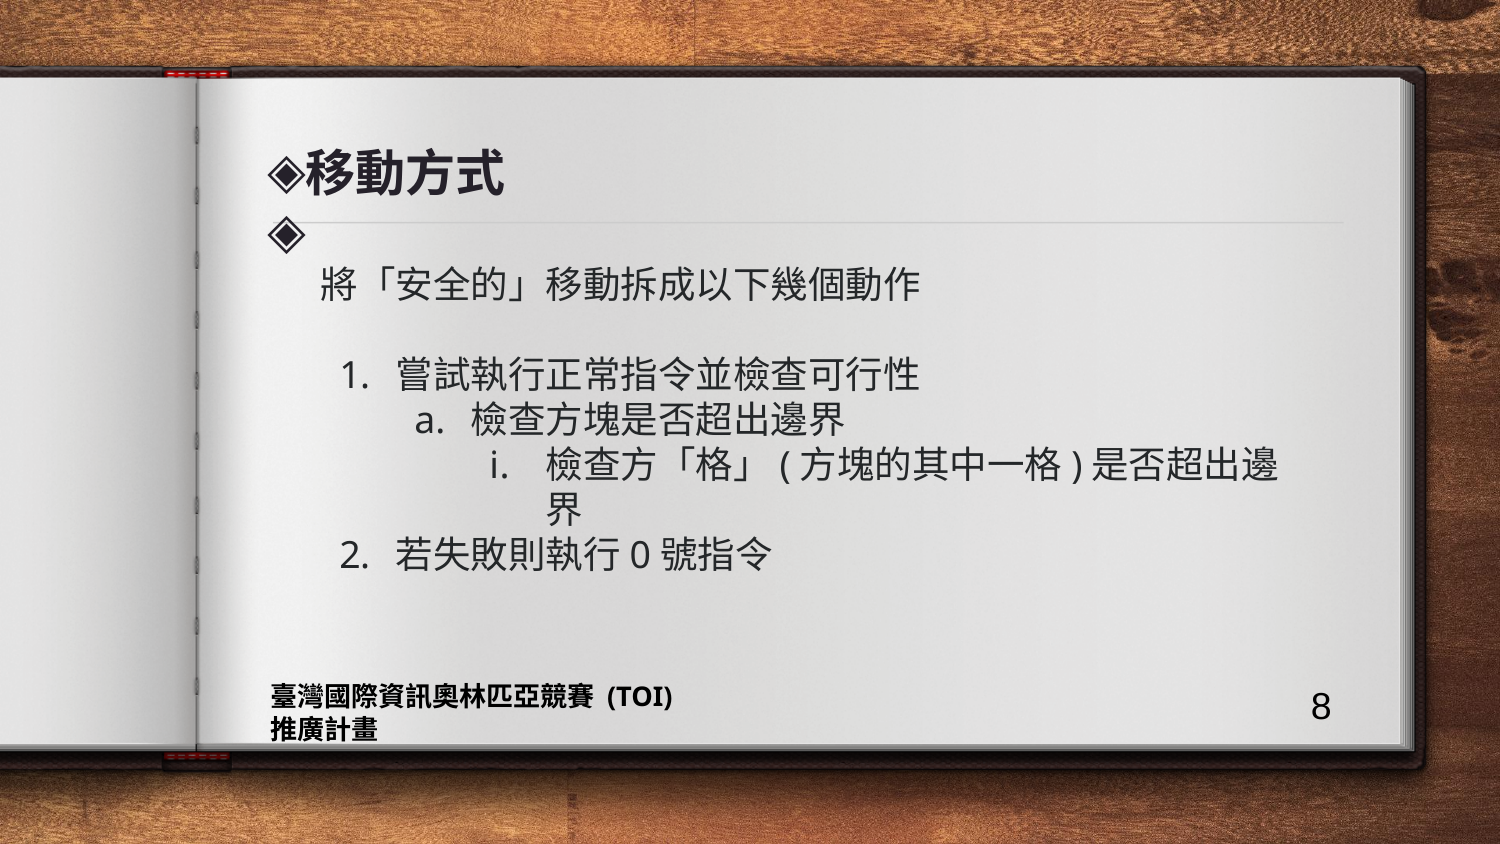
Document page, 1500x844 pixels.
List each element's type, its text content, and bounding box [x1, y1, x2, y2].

text_box 移動方式 [252, 126, 746, 216]
text_box 將「安全的」移動拆成以下幾個動作 嘗試執行正常指令並檢查可行性 檢查方塊是否超出邊界 檢查方「格」(方塊的其中一格)是否超出邊界 若失敗則執行0號指令 [306, 253, 1296, 630]
text_box <number> [1295, 672, 1386, 737]
picture [0, 0, 1500, 844]
